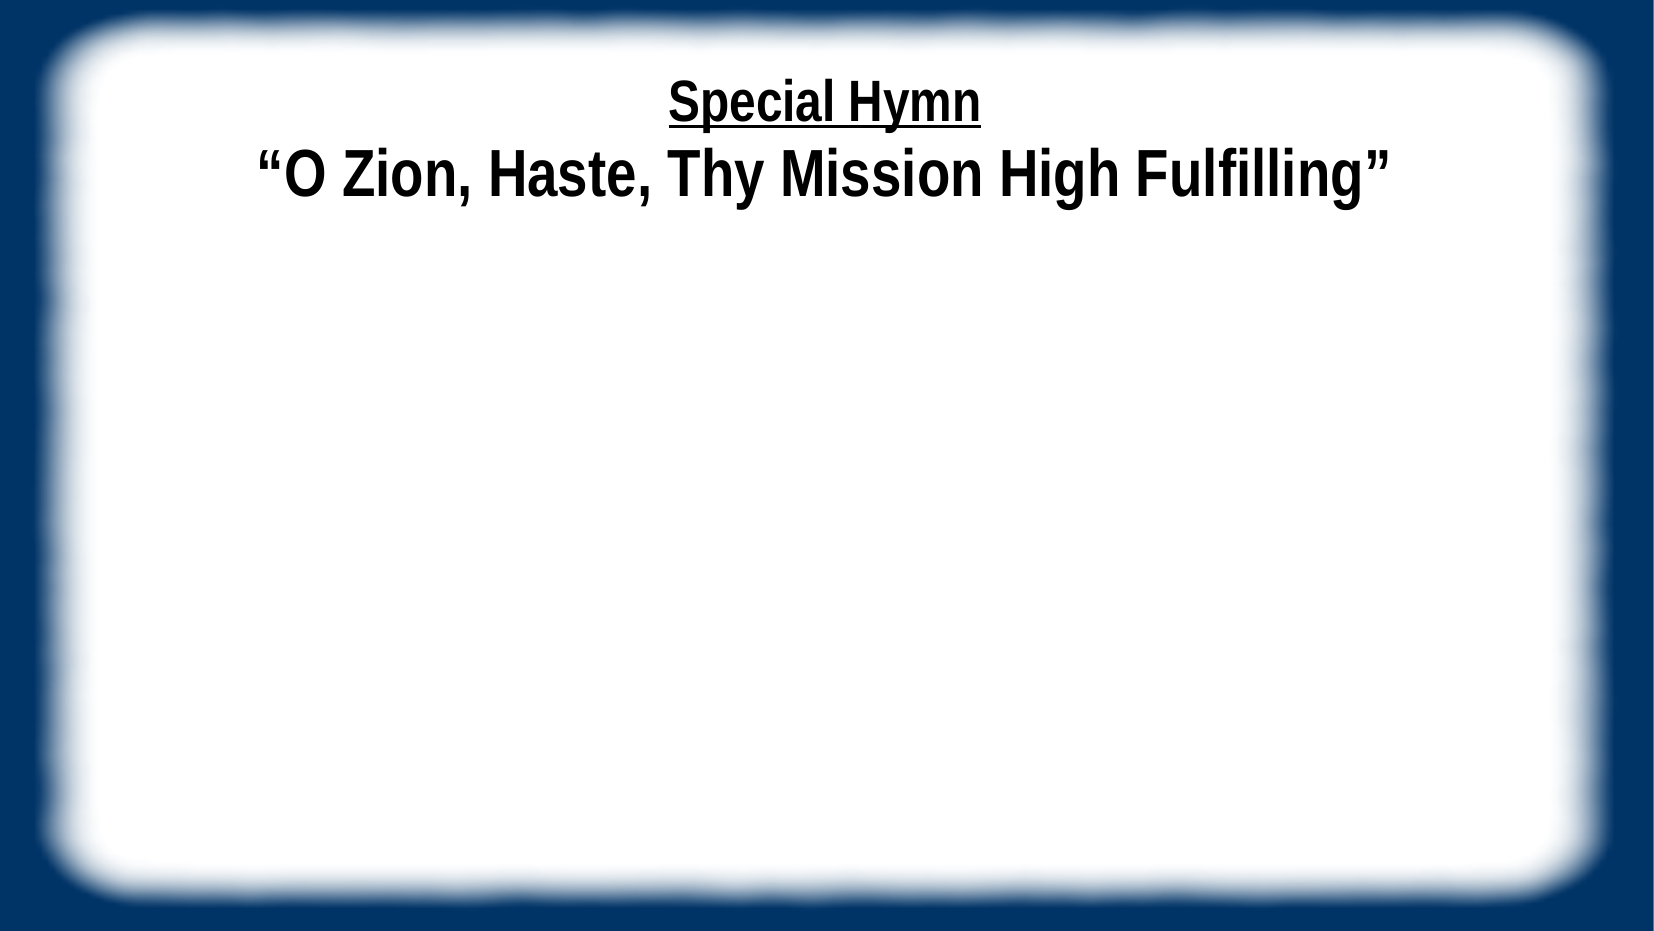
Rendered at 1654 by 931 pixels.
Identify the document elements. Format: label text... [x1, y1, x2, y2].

text_box Special Hymn “O Zion, Haste, Thy Mission High Fulfilling” [105, 60, 1546, 219]
picture [0, 0, 1654, 931]
